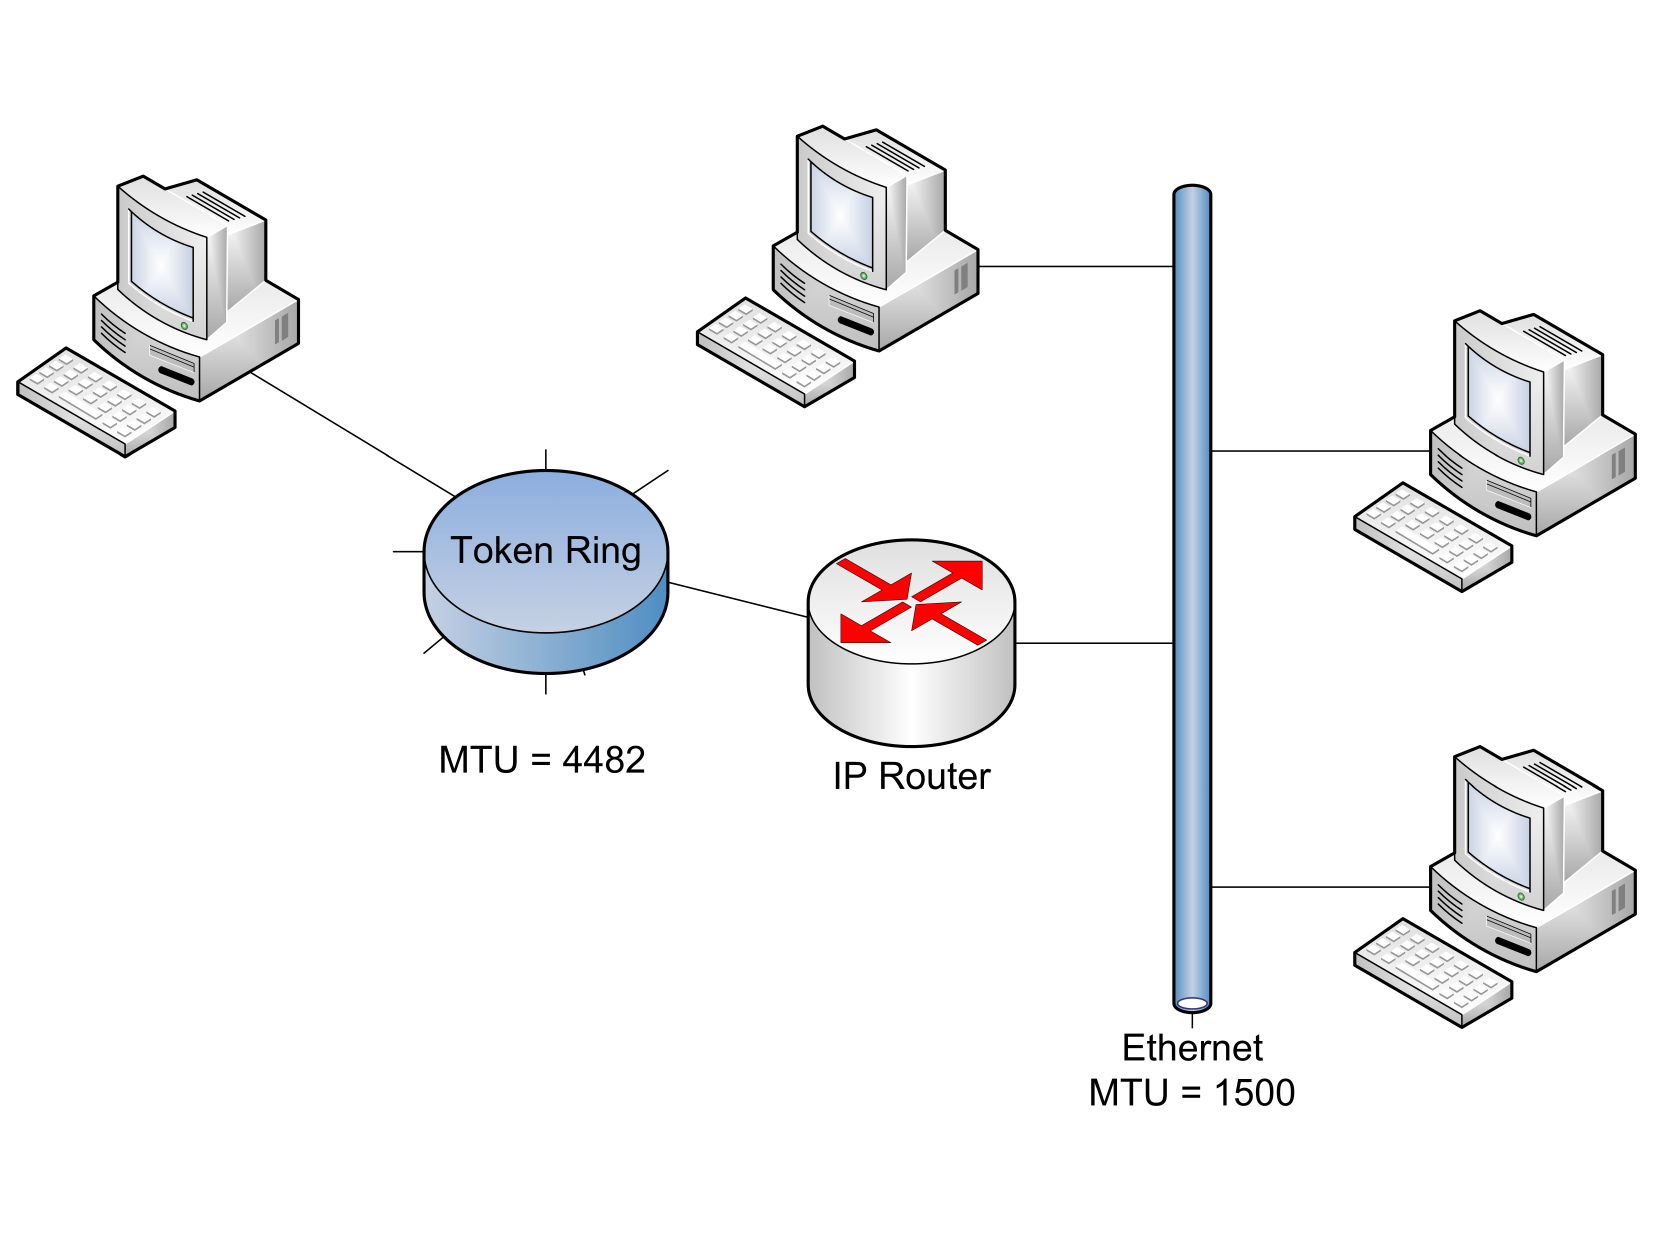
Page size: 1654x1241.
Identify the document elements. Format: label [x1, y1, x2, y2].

picture [16, 124, 1637, 1117]
